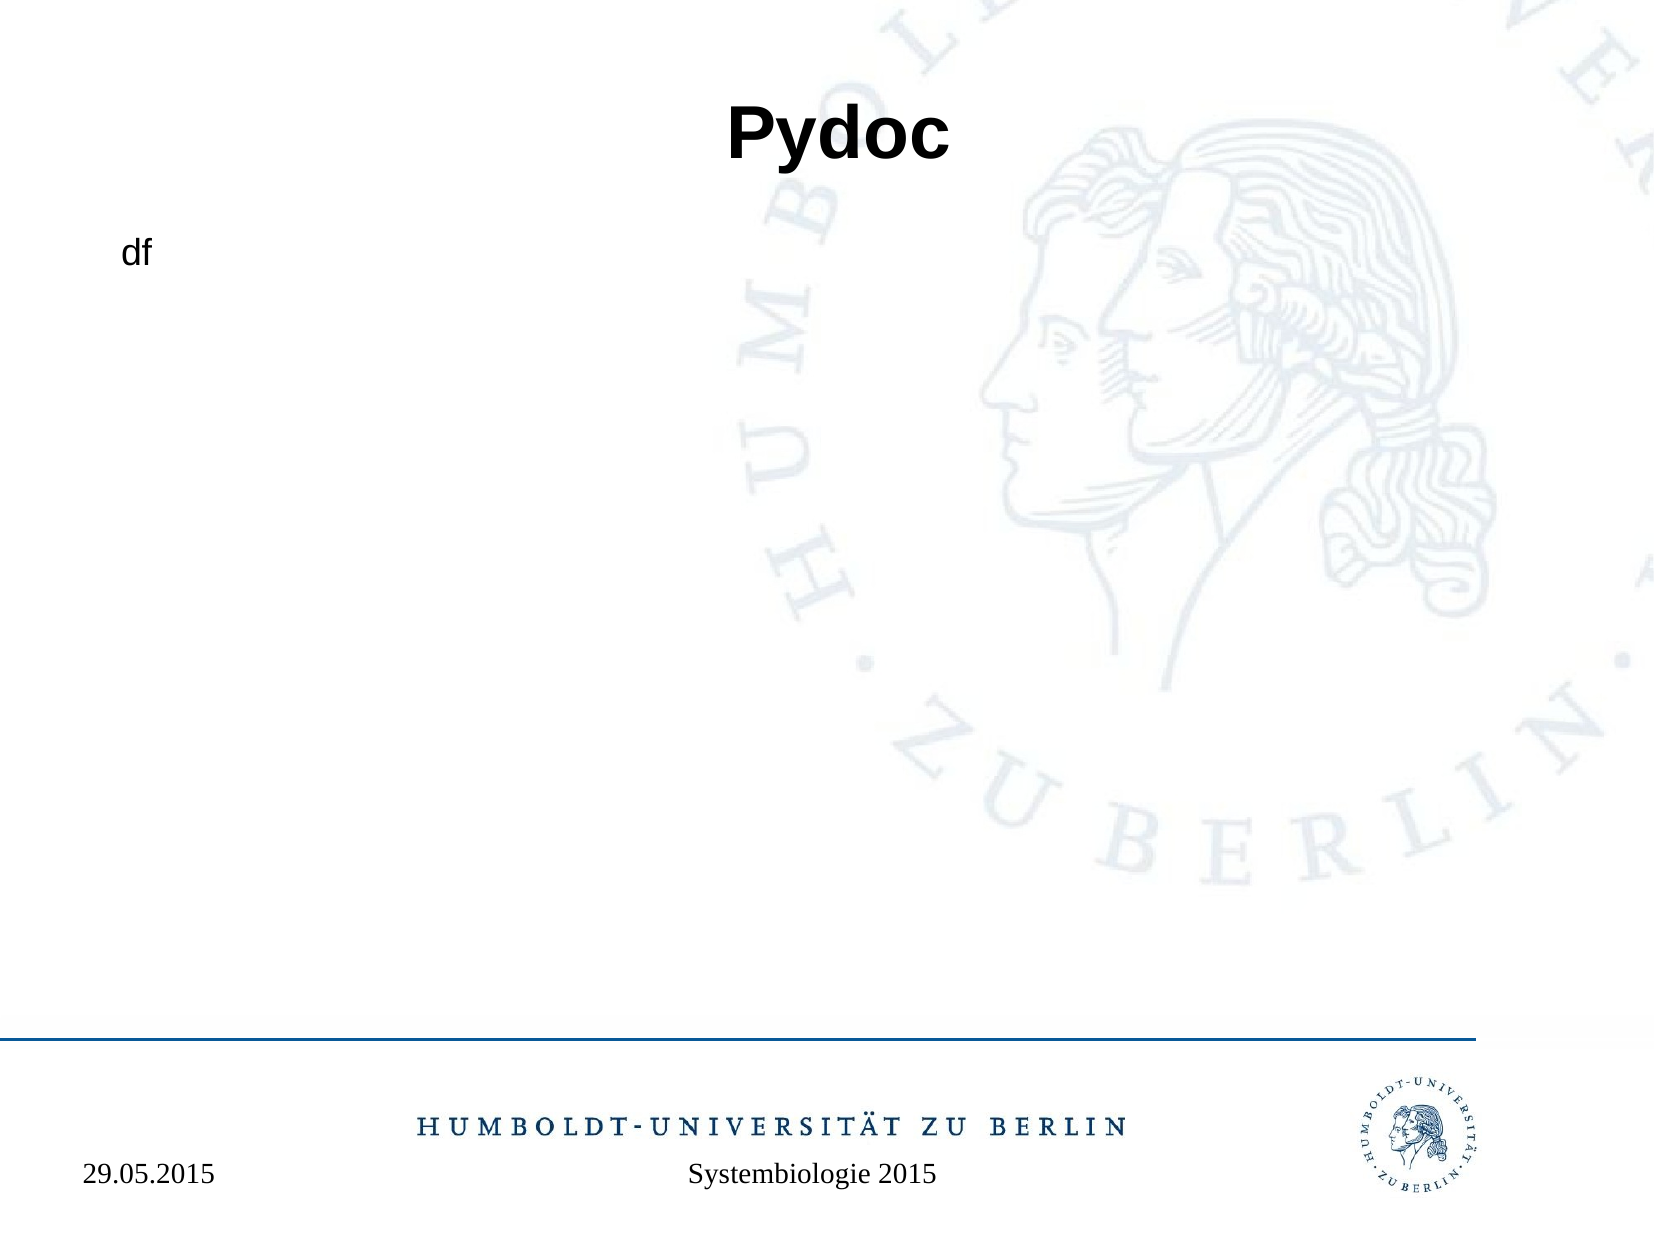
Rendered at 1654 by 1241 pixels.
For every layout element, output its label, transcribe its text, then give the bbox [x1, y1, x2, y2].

picture [0, 0, 1654, 1241]
text_box df [106, 224, 1583, 286]
text_box Pydoc [472, 82, 1205, 195]
